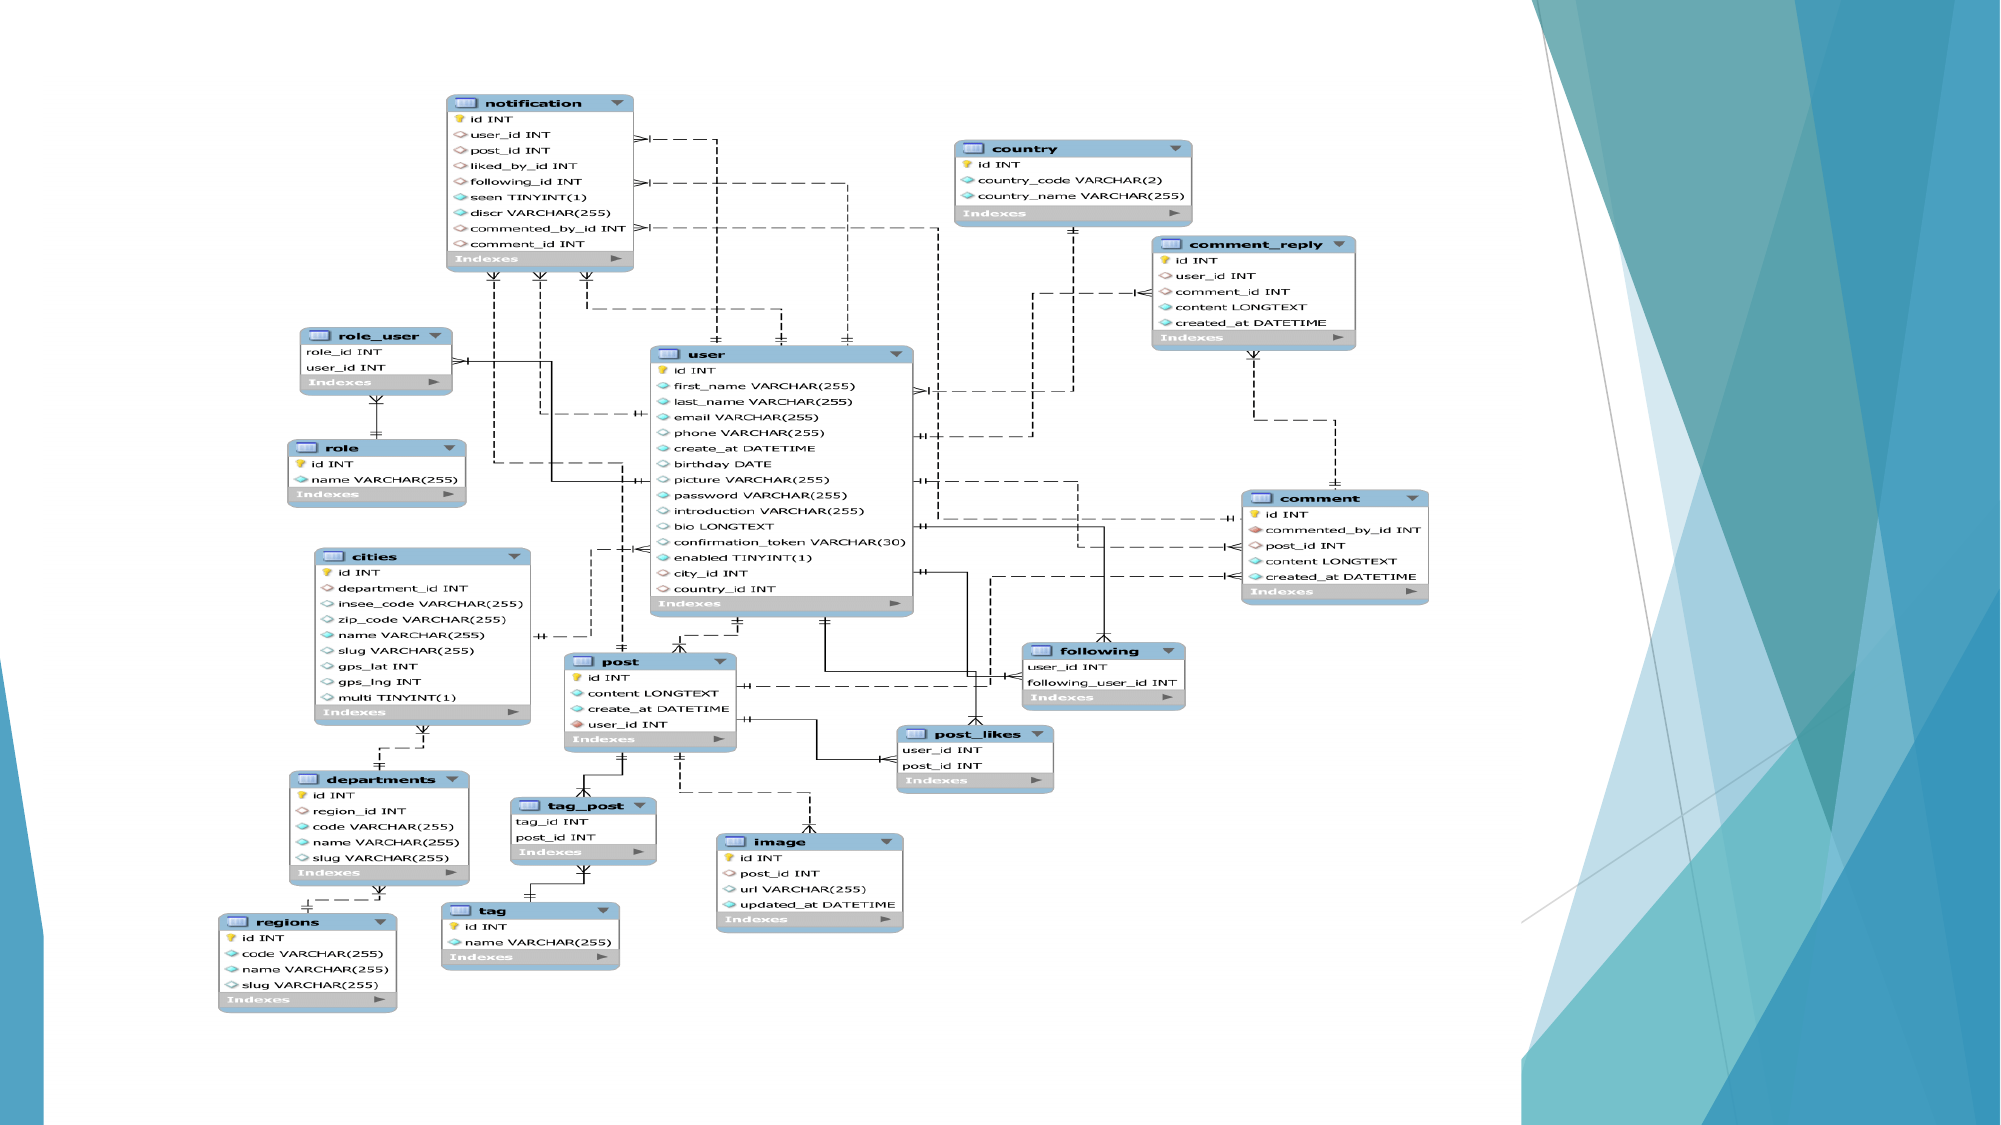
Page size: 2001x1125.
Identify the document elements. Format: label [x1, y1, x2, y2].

picture [43, 72, 1522, 1125]
